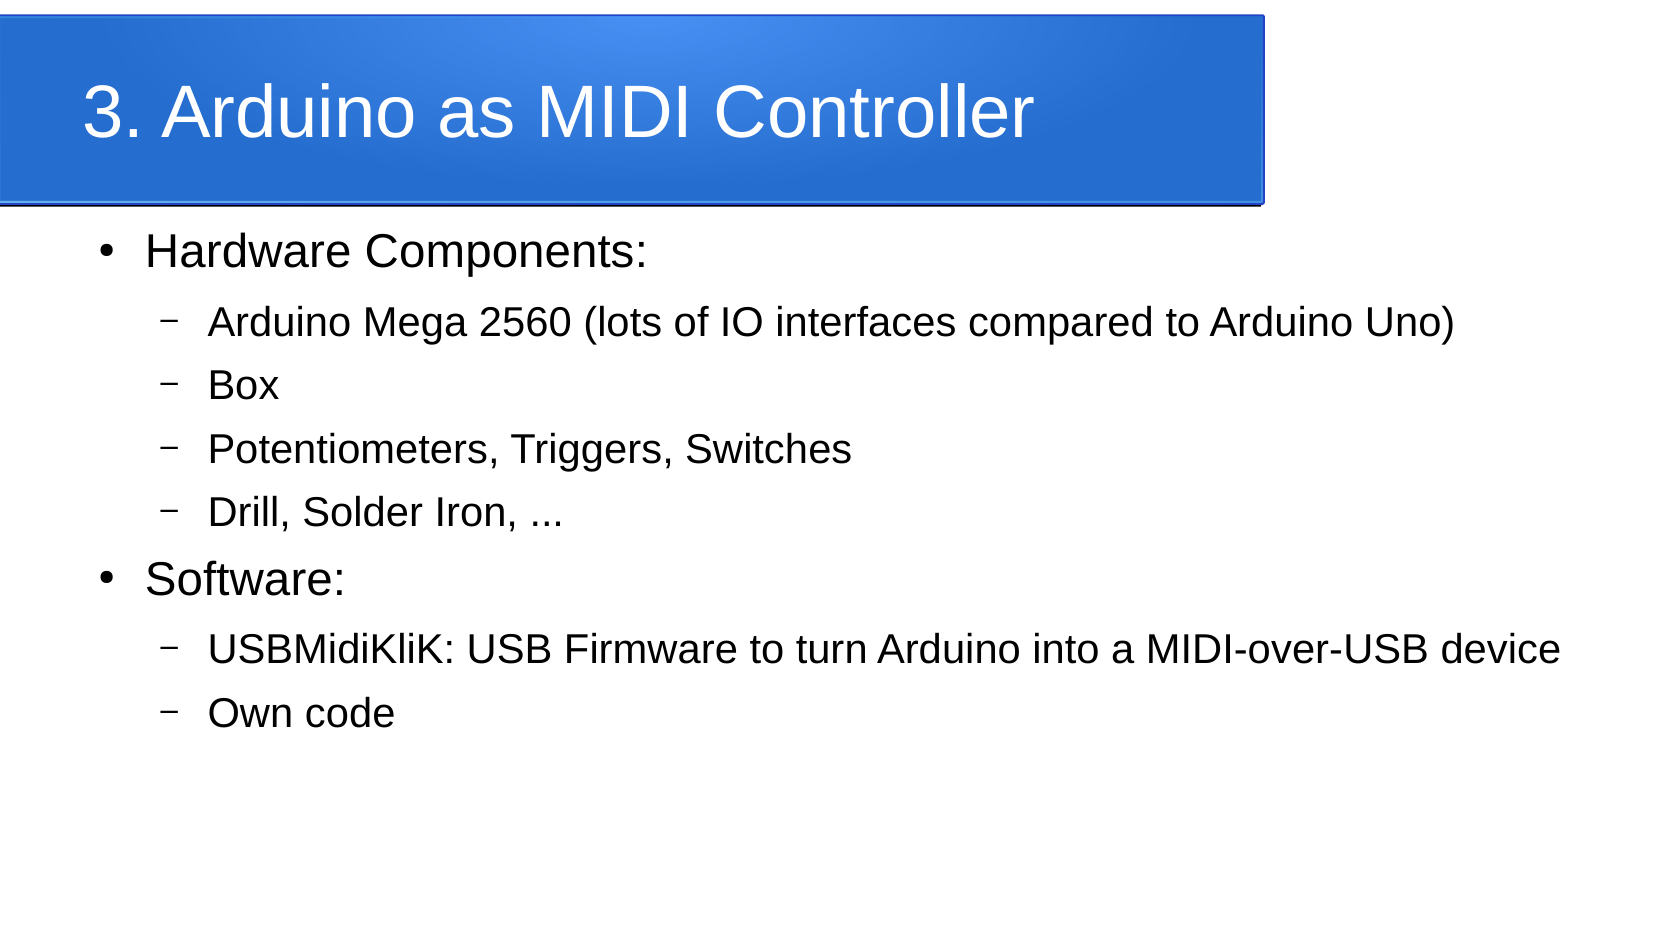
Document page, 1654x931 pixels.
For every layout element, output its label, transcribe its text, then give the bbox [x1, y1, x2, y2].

list Hardware Components: Arduino Mega 2560 (lots of IO interfaces compared to Arduino Uno) Box Potentiometers, Triggers, Switches Drill, Solder Iron, ... Software: USBMidiKliK: USB Firmware to turn Arduino into a MIDI-over-USB device Own code [82, 224, 1571, 764]
title 3. Arduino as MIDI Controller [82, 35, 1235, 189]
